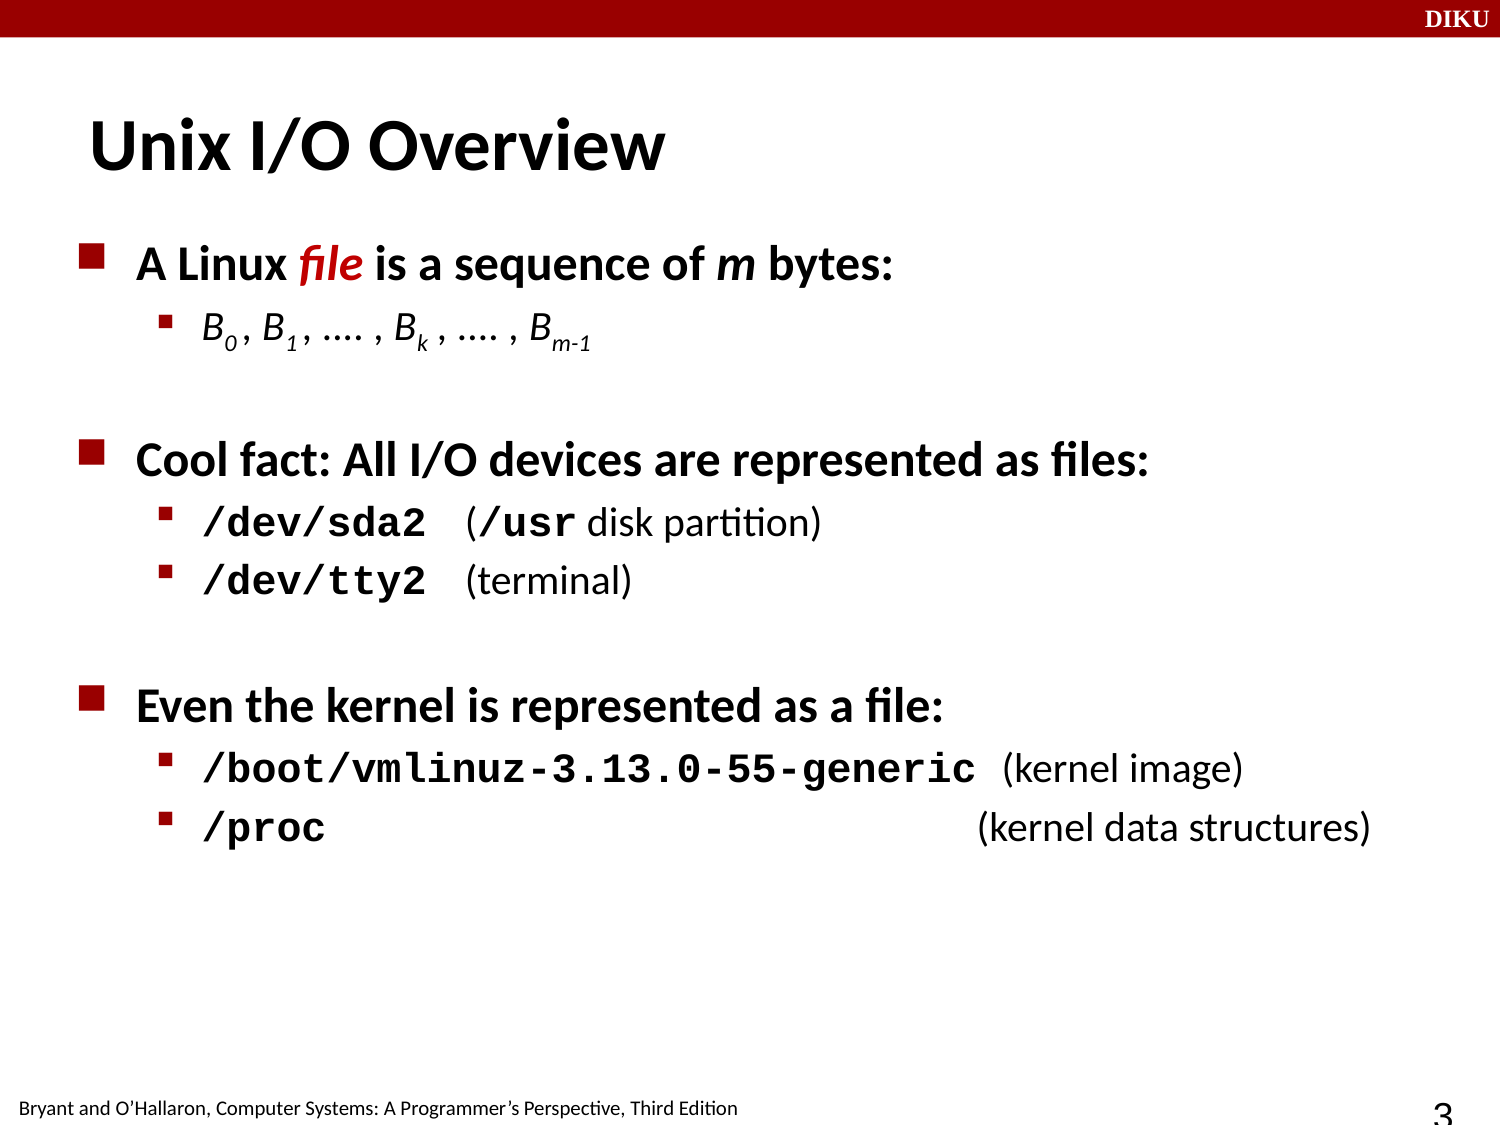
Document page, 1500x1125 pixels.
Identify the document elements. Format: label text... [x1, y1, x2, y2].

text_box A Linux file is a sequence of m bytes: B0 , B1 , .... , Bk , .... , Bm-1 Cool fact: All I/O devices are represented as files: /dev/sda2 (/usr disk partition) /dev/tty2 (terminal) Even the kernel is represented as a file: /boot/vmlinuz-3.13.0-55-generic (kernel image) /proc (kernel data structures) [65, 223, 1488, 1039]
text_box Unix I/O Overview [75, 93, 888, 188]
